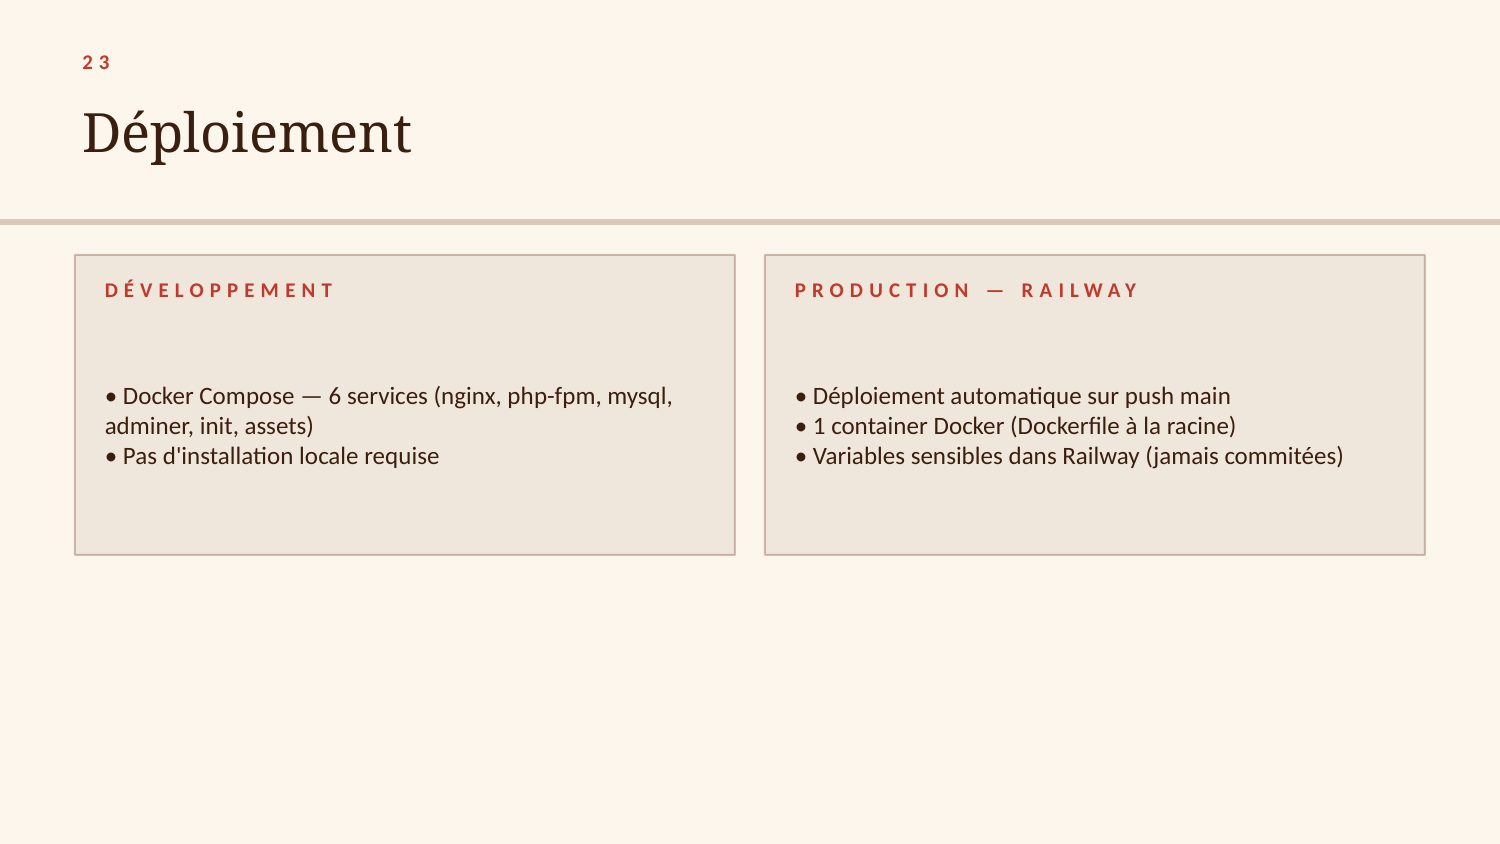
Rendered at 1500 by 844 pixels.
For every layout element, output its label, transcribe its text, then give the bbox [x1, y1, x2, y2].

text_box [0, 0, 1500, 225]
text_box [74, 254, 735, 555]
text_box PRODUCTION — RAILWAY [779, 270, 1410, 308]
text_box DÉVELOPPEMENT [89, 270, 720, 308]
text_box • Déploiement automatique sur push main • 1 container Docker (Dockerfile à la racine) • Variables sensibles dans Railway (jamais commitées) [779, 311, 1410, 537]
text_box 23 [67, 41, 218, 80]
text_box Déploiement [67, 82, 1433, 180]
text_box [764, 254, 1425, 555]
text_box • Docker Compose — 6 services (nginx, php-fpm, mysql, adminer, init, assets) • Pas d'installation locale requise [89, 311, 720, 537]
